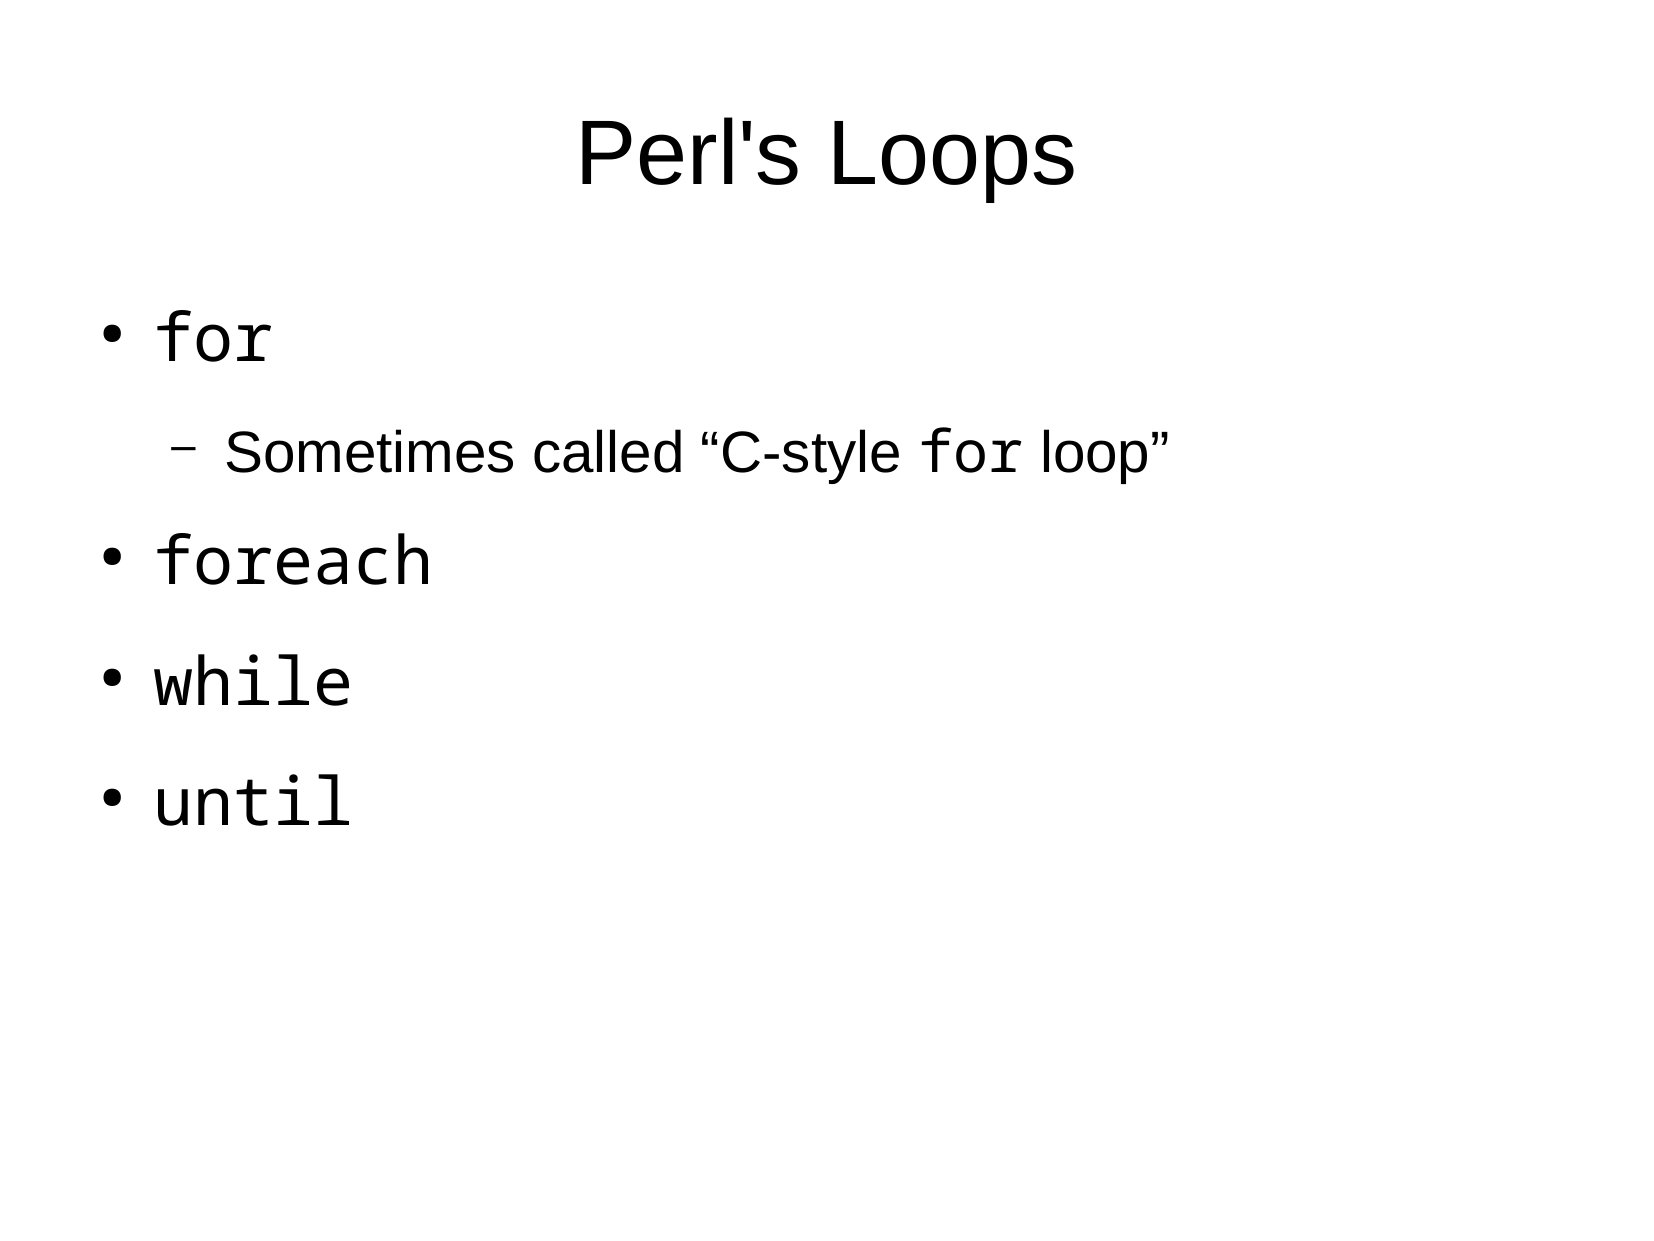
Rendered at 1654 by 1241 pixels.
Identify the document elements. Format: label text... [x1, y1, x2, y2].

list for Sometimes called “C-style for loop” foreach while until [82, 290, 1571, 1010]
title Perl's Loops [82, 49, 1571, 257]
